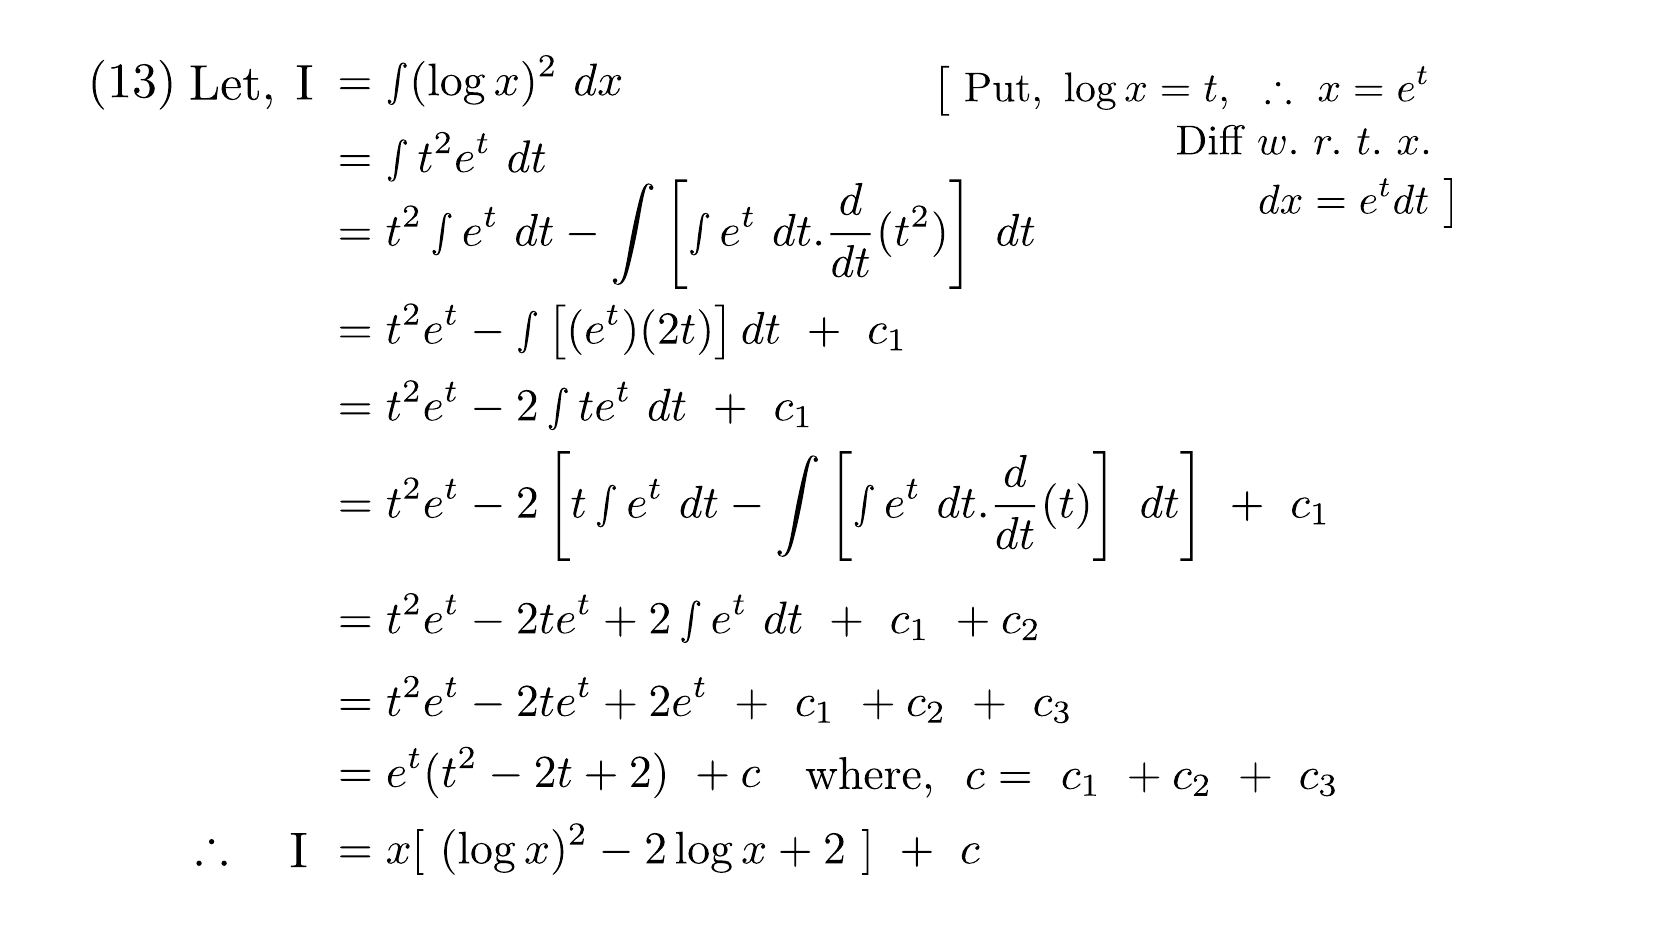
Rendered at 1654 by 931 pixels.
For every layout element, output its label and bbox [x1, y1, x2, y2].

text_box [339, 451, 1326, 561]
text_box [805, 757, 1335, 798]
text_box [196, 838, 227, 866]
text_box [339, 380, 809, 431]
text_box [339, 55, 622, 107]
text_box [290, 833, 307, 868]
text_box [1259, 178, 1452, 228]
text_box [339, 593, 1037, 644]
text_box [190, 65, 272, 110]
text_box [339, 675, 1069, 724]
title [47, 36, 1607, 898]
text_box [339, 303, 903, 360]
text_box [1177, 124, 1429, 155]
text_box [90, 59, 172, 110]
text_box [296, 65, 313, 100]
text_box [339, 823, 980, 875]
text_box [339, 131, 1035, 289]
text_box [934, 65, 1427, 116]
text_box [339, 746, 761, 799]
